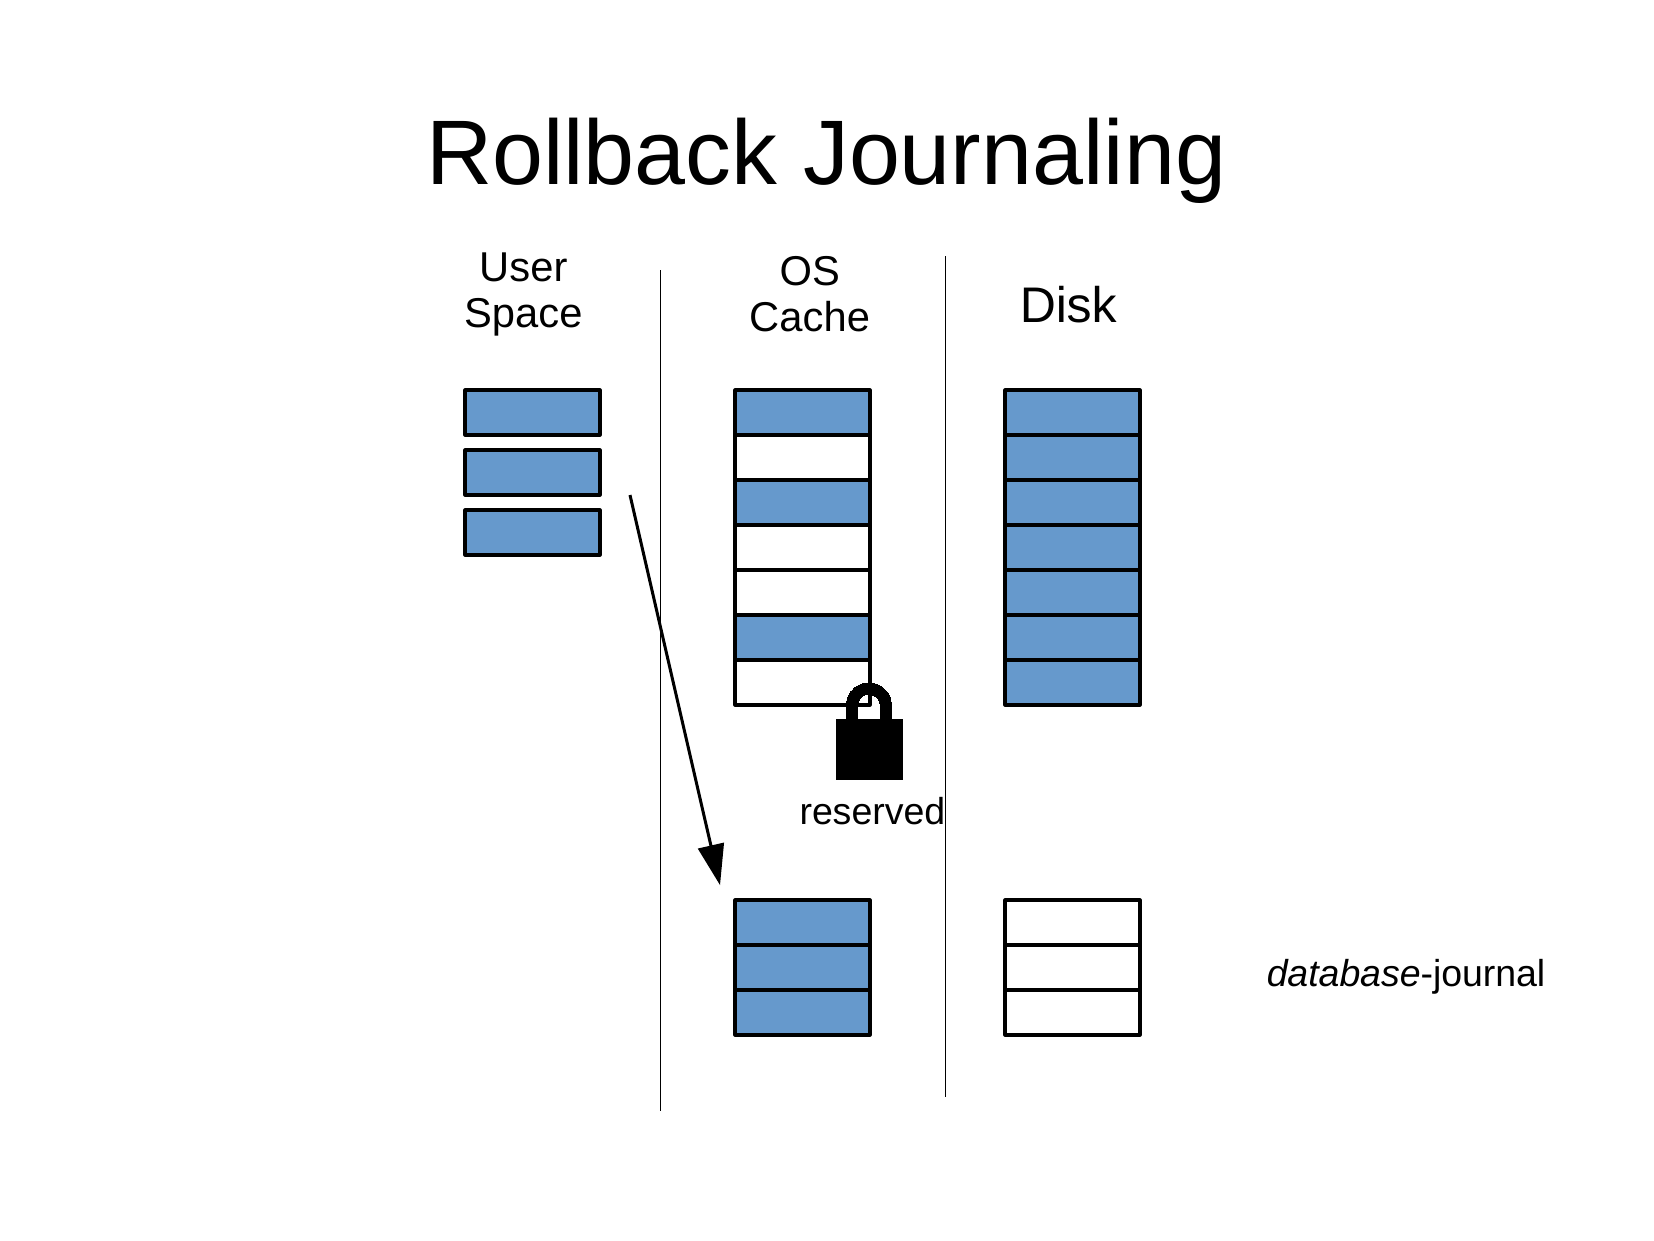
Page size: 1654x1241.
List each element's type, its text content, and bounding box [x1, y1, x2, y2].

text_box Disk [1005, 270, 1132, 342]
text_box [1005, 390, 1141, 706]
text_box reserved [784, 783, 961, 841]
text_box [465, 510, 601, 556]
text_box [465, 450, 601, 496]
text_box [735, 900, 871, 1036]
text_box database-journal [1252, 945, 1561, 1002]
text_box [735, 390, 903, 780]
text_box OS Cache [734, 240, 916, 349]
text_box [1005, 900, 1141, 1036]
text_box User Space [449, 236, 631, 346]
text_box [465, 390, 601, 436]
title Rollback Journaling [82, 49, 1571, 257]
